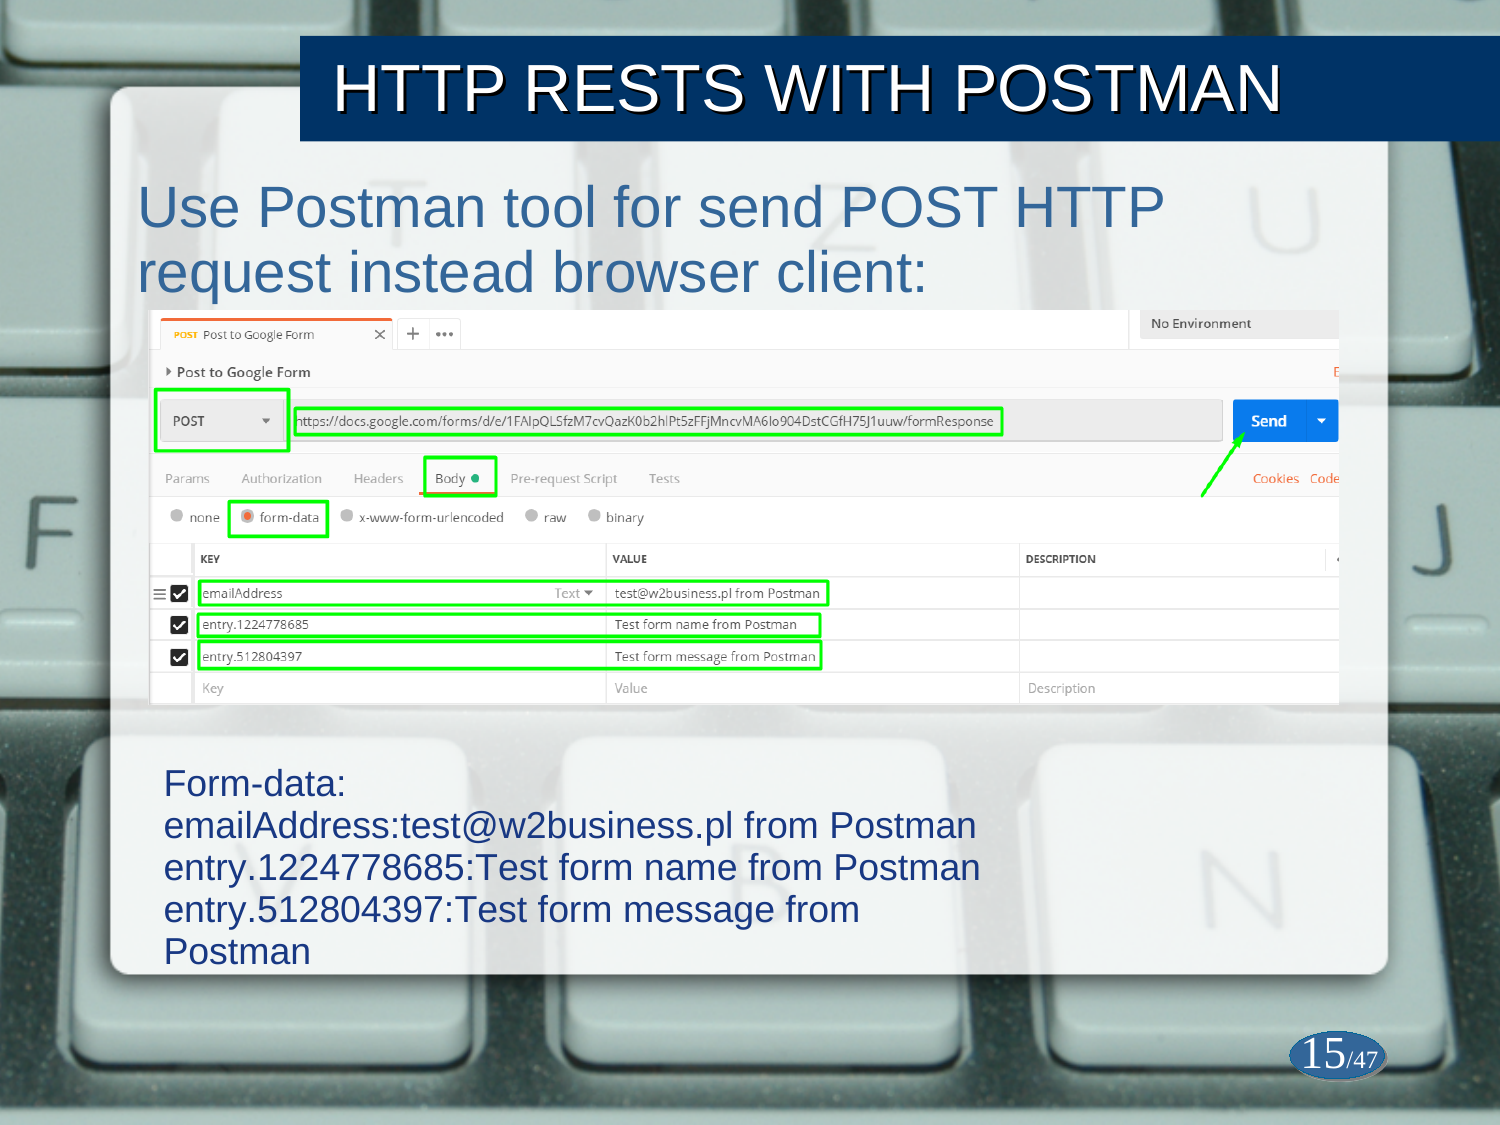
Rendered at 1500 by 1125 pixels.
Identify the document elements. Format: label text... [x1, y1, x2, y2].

picture [0, 0, 1500, 1125]
title Use Postman tool for send POST HTTP request instead browser client: [122, 167, 1360, 313]
title HTTP RESTS WITH POSTMAN [300, 35, 1500, 142]
text_box Form-data: emailAddress:test@w2business.pl from Postman entry.1224778685:Test form name from Postman entry.512804397:Test form message from Postman [148, 754, 1034, 938]
